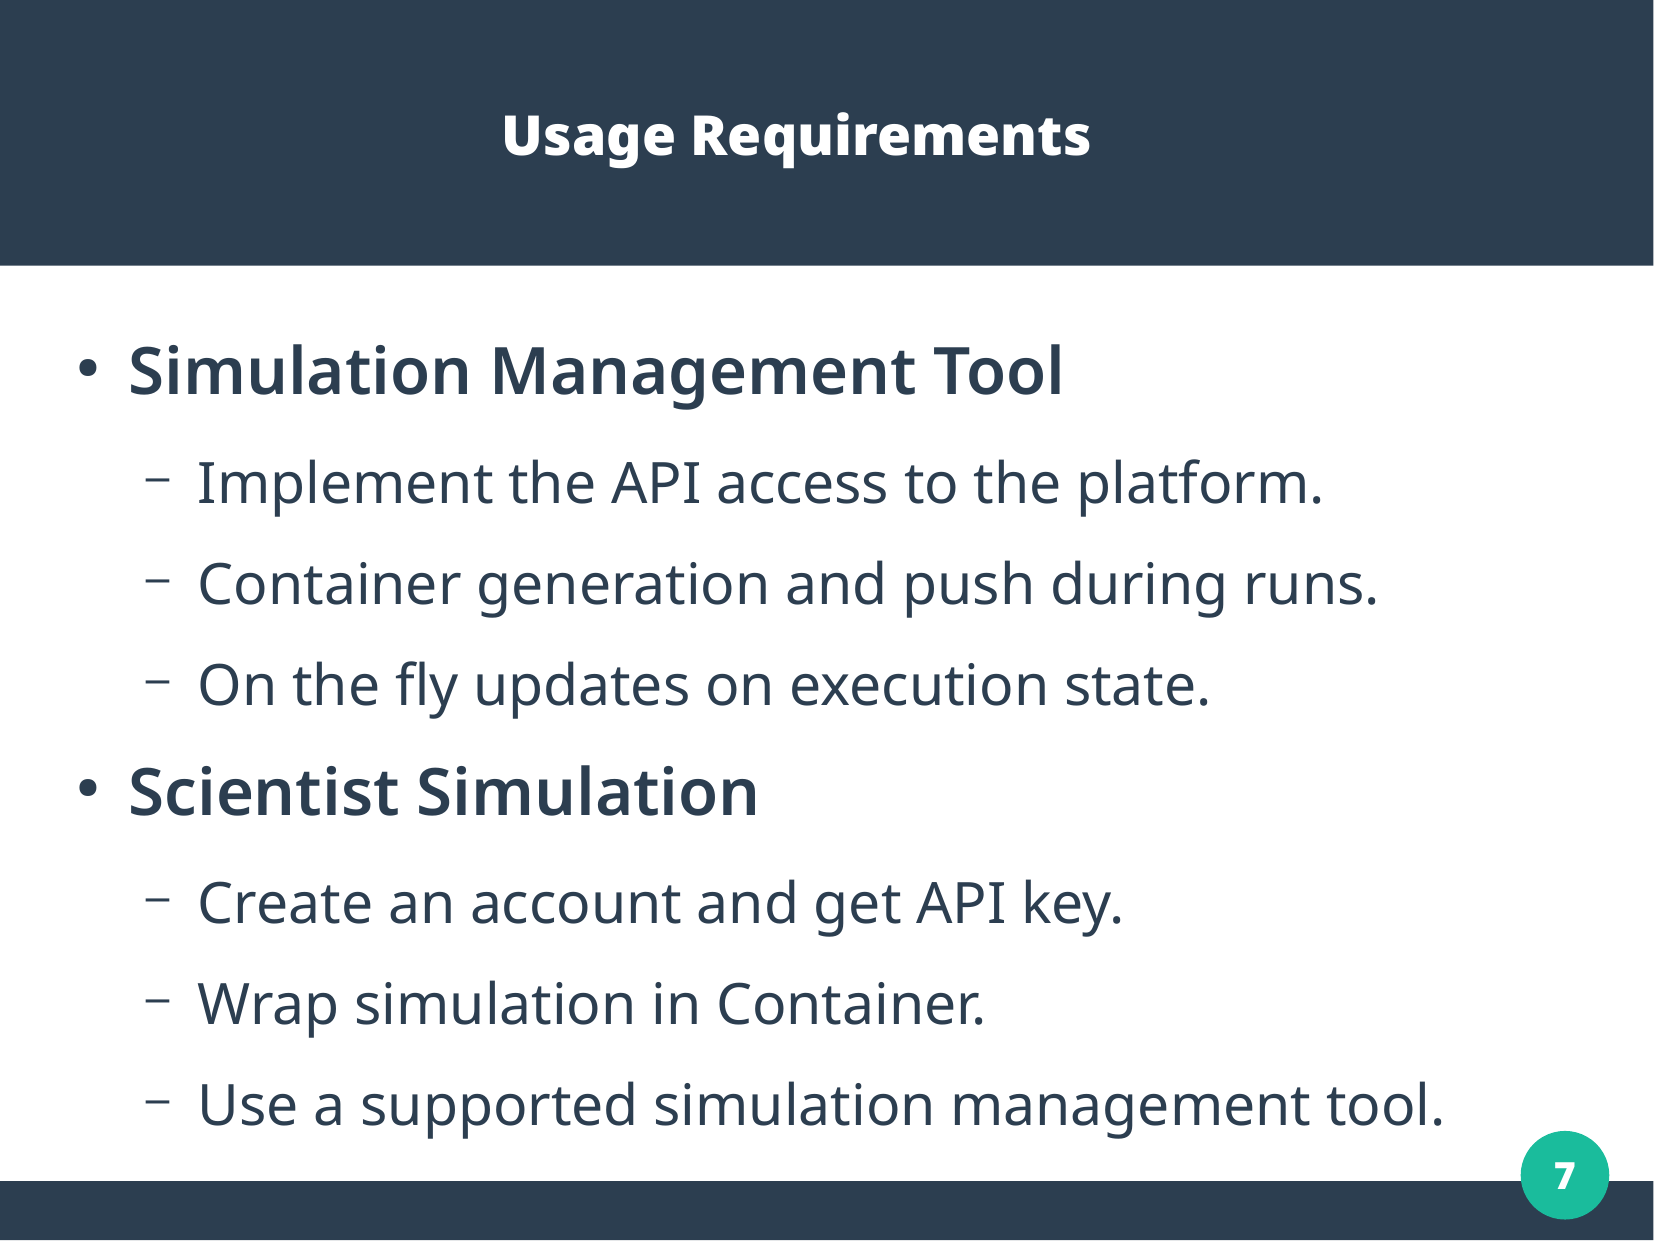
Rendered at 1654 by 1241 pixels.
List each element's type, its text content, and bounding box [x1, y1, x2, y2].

list Simulation Management Tool Implement the API access to the platform. Container generation and push during runs. On the fly updates on execution state. Scientist Simulation Create an account and get API key. Wrap simulation in Container. Use a supported simulation management tool. [59, 324, 1595, 1152]
title Usage Requirements [501, 55, 1163, 213]
